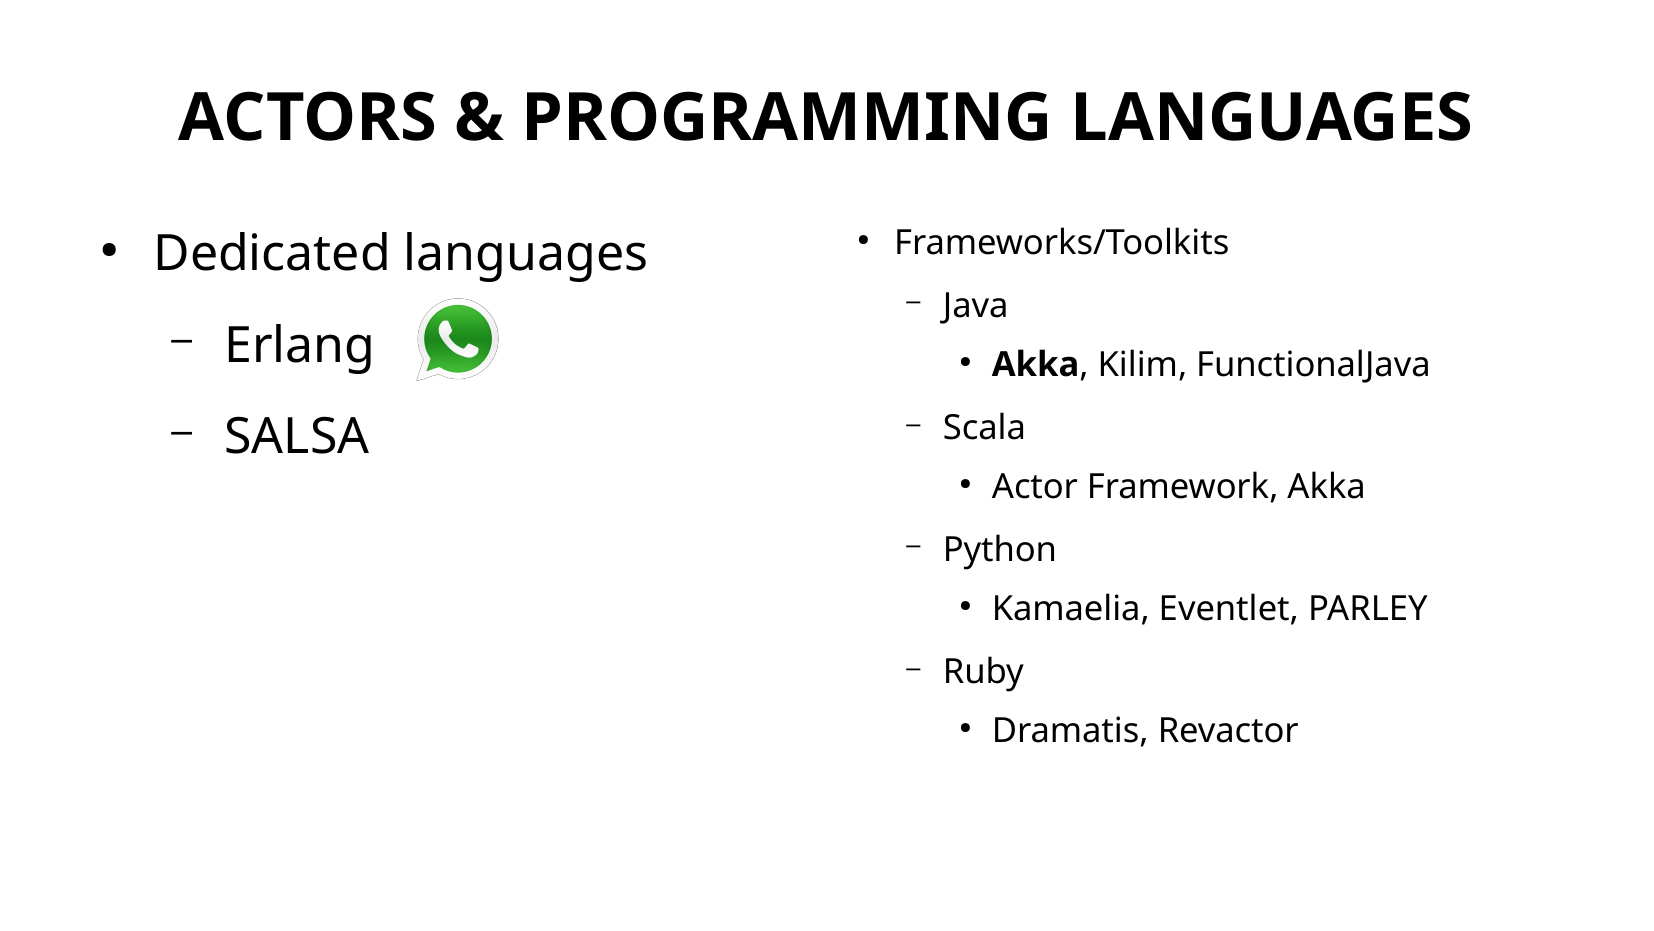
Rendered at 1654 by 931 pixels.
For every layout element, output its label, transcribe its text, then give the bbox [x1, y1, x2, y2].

title ACTORS & PROGRAMMING LANGUAGES [82, 36, 1571, 193]
picture [413, 295, 502, 384]
list Dedicated languages Erlang SALSA [82, 217, 809, 757]
list Frameworks/Toolkits Java Akka, Kilim, FunctionalJava Scala Actor Framework, Akka Python Kamaelia, Eventlet, PARLEY Ruby Dramatis, Revactor [845, 217, 1572, 757]
